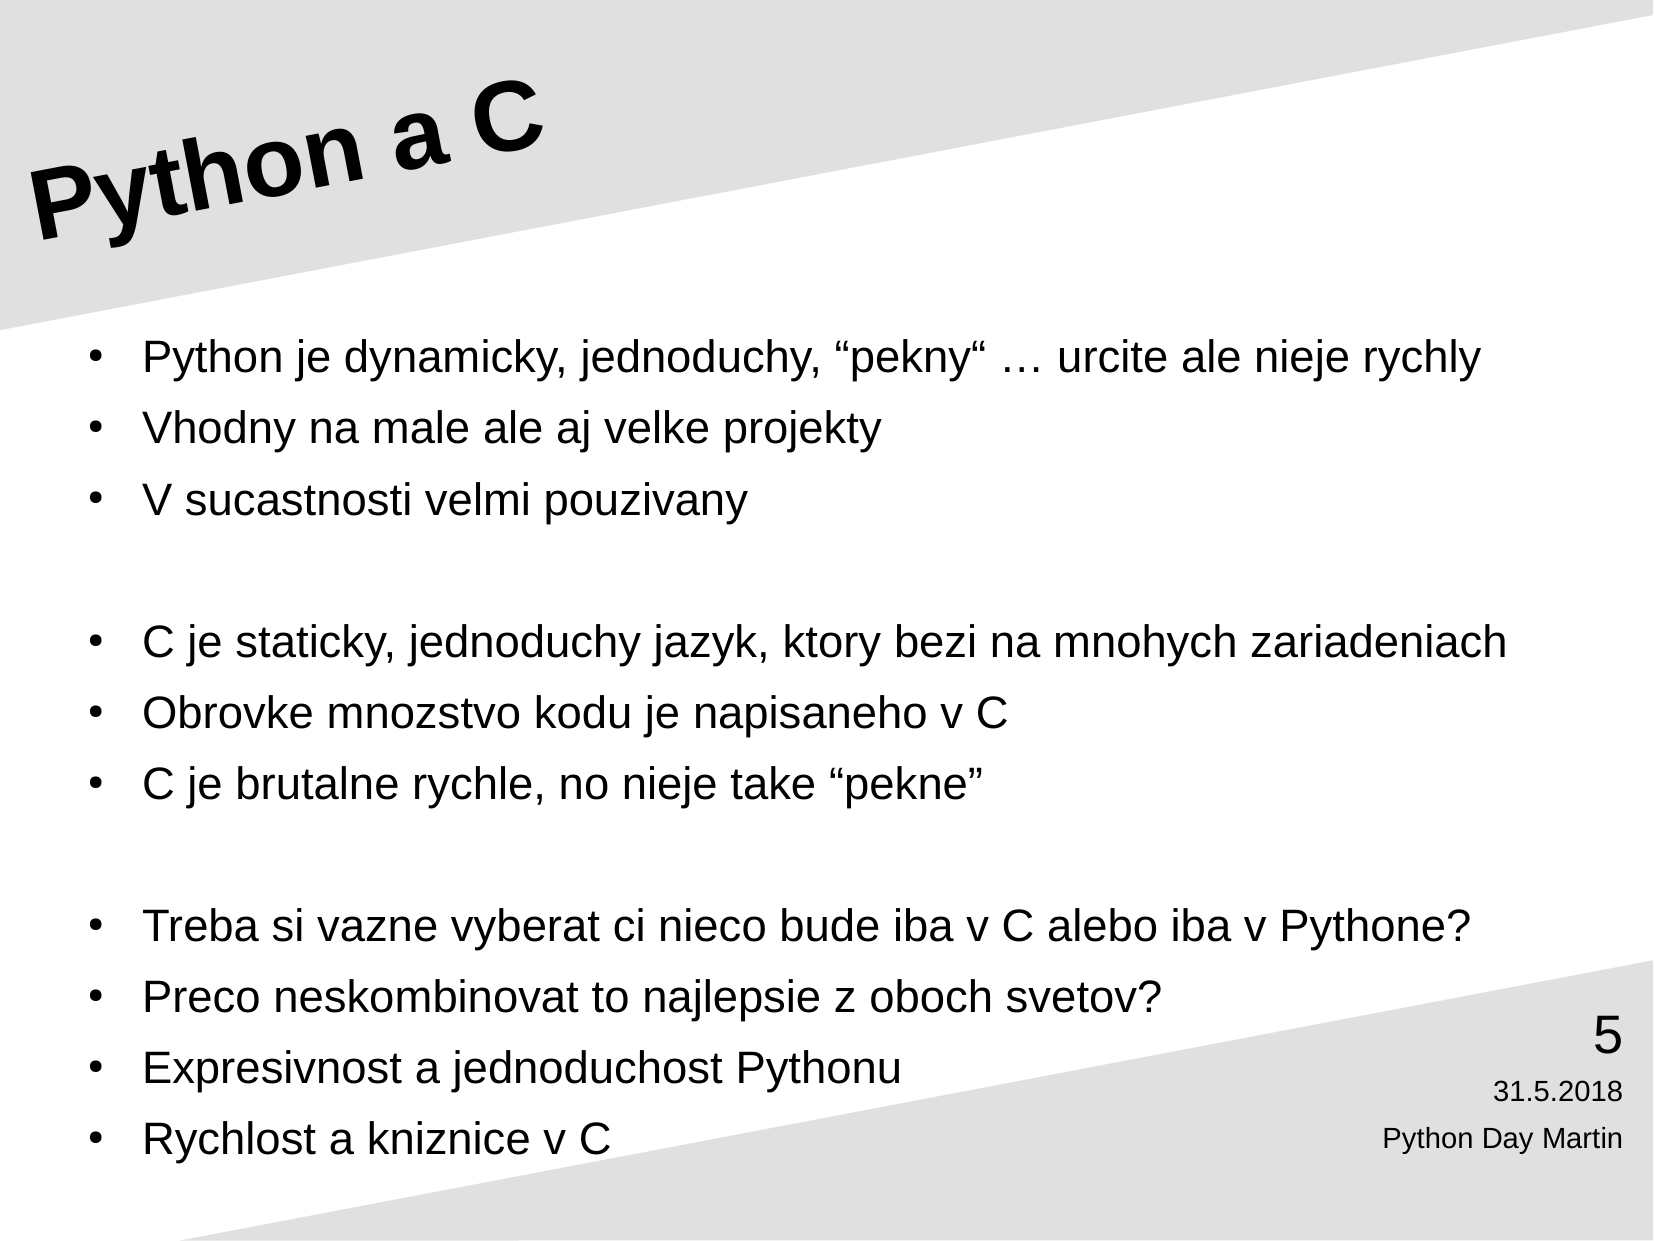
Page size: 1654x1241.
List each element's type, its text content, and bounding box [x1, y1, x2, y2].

list Python je dynamicky, jednoduchy, “pekny“ … urcite ale nieje rychly Vhodny na male ale aj velke projekty V sucastnosti velmi pouzivany C je staticky, jednoduchy jazyk, ktory bezi na mnohych zariadeniach Obrovke mnozstvo kodu je napisaneho v C C je brutalne rychle, no nieje take “pekne” Treba si vazne vyberat ci nieco bude iba v C alebo iba v Pythone? Preco neskombinovat to najlepsie z oboch svetov? Expresivnost a jednoduchost Pythonu Rychlost a kniznice v C [82, 331, 1538, 1171]
title Python a C [11, 0, 1512, 310]
